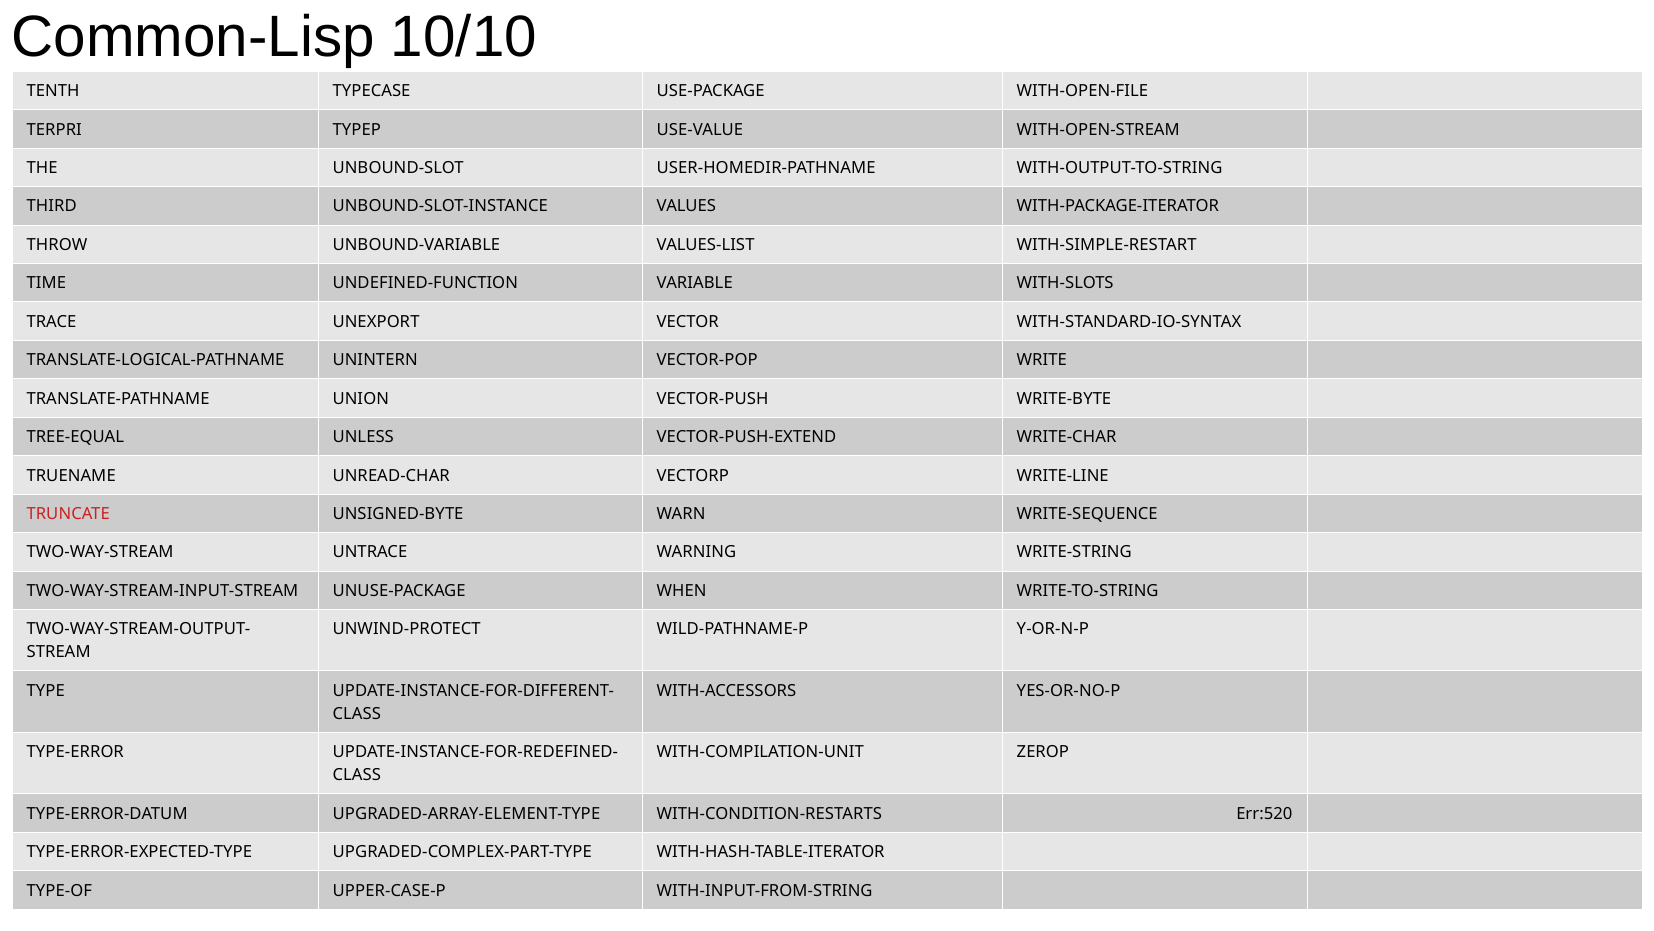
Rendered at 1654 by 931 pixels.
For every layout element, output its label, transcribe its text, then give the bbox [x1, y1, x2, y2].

table_cell WARNING [643, 533, 1002, 571]
table_cell [1308, 110, 1642, 148]
table_header [1308, 72, 1642, 109]
table_cell TRANSLATE-PATHNAME [13, 379, 318, 417]
table_cell UNEXPORT [319, 302, 642, 340]
table_cell WITH-STANDARD-IO-SYNTAX [1003, 302, 1307, 340]
table_cell UNUSE-PACKAGE [319, 572, 642, 609]
table_cell VECTOR-POP [643, 341, 1002, 378]
table_cell TYPE-ERROR [13, 733, 318, 793]
table_cell ZEROP [1003, 733, 1307, 793]
table_cell WRITE [1003, 341, 1307, 378]
table_cell TWO-WAY-STREAM-OUTPUT-STREAM [13, 610, 318, 670]
table_cell WRITE-BYTE [1003, 379, 1307, 417]
table_cell Err:520 [1003, 794, 1307, 832]
table_cell UNINTERN [319, 341, 642, 378]
table_cell UPGRADED-COMPLEX-PART-TYPE [319, 833, 642, 870]
table_cell [1308, 149, 1642, 186]
table_cell USE-VALUE [643, 110, 1002, 148]
table_cell VECTOR [643, 302, 1002, 340]
table_cell UPPER-CASE-P [319, 871, 642, 909]
title Common-Lisp 10/10 [11, 3, 1501, 69]
table_cell [1308, 610, 1642, 670]
table_cell VALUES [643, 187, 1002, 225]
table_cell USER-HOMEDIR-PATHNAME [643, 149, 1002, 186]
table_cell [1308, 264, 1642, 301]
table_cell VECTORP [643, 456, 1002, 494]
table_cell [1308, 456, 1642, 494]
table_cell UNWIND-PROTECT [319, 610, 642, 670]
table_cell [1308, 341, 1642, 378]
table_cell TYPEP [319, 110, 642, 148]
table_cell TWO-WAY-STREAM [13, 533, 318, 571]
table_header TENTH [13, 72, 318, 109]
table_cell VECTOR-PUSH [643, 379, 1002, 417]
table_cell TIME [13, 264, 318, 301]
table_cell [1308, 533, 1642, 571]
table_cell [1003, 871, 1307, 909]
table_cell UNION [319, 379, 642, 417]
table_cell WRITE-LINE [1003, 456, 1307, 494]
table_cell WRITE-SEQUENCE [1003, 495, 1307, 532]
table_cell UNSIGNED-BYTE [319, 495, 642, 532]
table_cell TYPE-ERROR-DATUM [13, 794, 318, 832]
table_cell [1003, 833, 1307, 870]
table_cell UNBOUND-SLOT [319, 149, 642, 186]
table_cell TREE-EQUAL [13, 418, 318, 455]
table_cell THIRD [13, 187, 318, 225]
table_cell WITH-HASH-TABLE-ITERATOR [643, 833, 1002, 870]
table_cell [1308, 302, 1642, 340]
table_cell [1308, 379, 1642, 417]
table_cell VECTOR-PUSH-EXTEND [643, 418, 1002, 455]
table_header WITH-OPEN-FILE [1003, 72, 1307, 109]
table_cell [1308, 572, 1642, 609]
table_cell THROW [13, 226, 318, 263]
table_cell [1308, 187, 1642, 225]
table_cell WITH-CONDITION-RESTARTS [643, 794, 1002, 832]
table_cell TERPRI [13, 110, 318, 148]
table_cell [1308, 226, 1642, 263]
table_cell [1308, 833, 1642, 870]
table_cell TWO-WAY-STREAM-INPUT-STREAM [13, 572, 318, 609]
table_cell WITH-SLOTS [1003, 264, 1307, 301]
table_cell UNDEFINED-FUNCTION [319, 264, 642, 301]
table_cell VALUES-LIST [643, 226, 1002, 263]
table_cell WITH-SIMPLE-RESTART [1003, 226, 1307, 263]
table_cell YES-OR-NO-P [1003, 671, 1307, 732]
table_header TYPECASE [319, 72, 642, 109]
table_cell [1308, 871, 1642, 909]
table_cell TRANSLATE-LOGICAL-PATHNAME [13, 341, 318, 378]
table_cell TRUNCATE [13, 495, 318, 532]
table_cell Y-OR-N-P [1003, 610, 1307, 670]
table_cell [1308, 671, 1642, 732]
table_cell [1308, 733, 1642, 793]
table_cell WITH-PACKAGE-ITERATOR [1003, 187, 1307, 225]
table_cell VARIABLE [643, 264, 1002, 301]
table_cell WITH-INPUT-FROM-STRING [643, 871, 1002, 909]
table_cell UPDATE-INSTANCE-FOR-DIFFERENT-CLASS [319, 671, 642, 732]
table_cell THE [13, 149, 318, 186]
table_cell TYPE [13, 671, 318, 732]
table_cell TYPE-OF [13, 871, 318, 909]
table_cell UPDATE-INSTANCE-FOR-REDEFINED-CLASS [319, 733, 642, 793]
table_cell WITH-ACCESSORS [643, 671, 1002, 732]
table_cell WRITE-TO-STRING [1003, 572, 1307, 609]
table_cell [1308, 418, 1642, 455]
text_box <number> [1, 877, 61, 925]
table_cell UNREAD-CHAR [319, 456, 642, 494]
table_cell UNLESS [319, 418, 642, 455]
table_cell WHEN [643, 572, 1002, 609]
table_cell UNBOUND-VARIABLE [319, 226, 642, 263]
table_header USE-PACKAGE [643, 72, 1002, 109]
table_cell UPGRADED-ARRAY-ELEMENT-TYPE [319, 794, 642, 832]
table_cell WRITE-CHAR [1003, 418, 1307, 455]
table_cell [1308, 794, 1642, 832]
table_cell TRUENAME [13, 456, 318, 494]
table_cell TRACE [13, 302, 318, 340]
table_cell WARN [643, 495, 1002, 532]
table_cell UNBOUND-SLOT-INSTANCE [319, 187, 642, 225]
table_cell [1308, 495, 1642, 532]
table_cell WITH-COMPILATION-UNIT [643, 733, 1002, 793]
table_cell WRITE-STRING [1003, 533, 1307, 571]
table_cell WITH-OUTPUT-TO-STRING [1003, 149, 1307, 186]
table_cell WITH-OPEN-STREAM [1003, 110, 1307, 148]
table_cell TYPE-ERROR-EXPECTED-TYPE [13, 833, 318, 870]
table_cell WILD-PATHNAME-P [643, 610, 1002, 670]
table_cell UNTRACE [319, 533, 642, 571]
